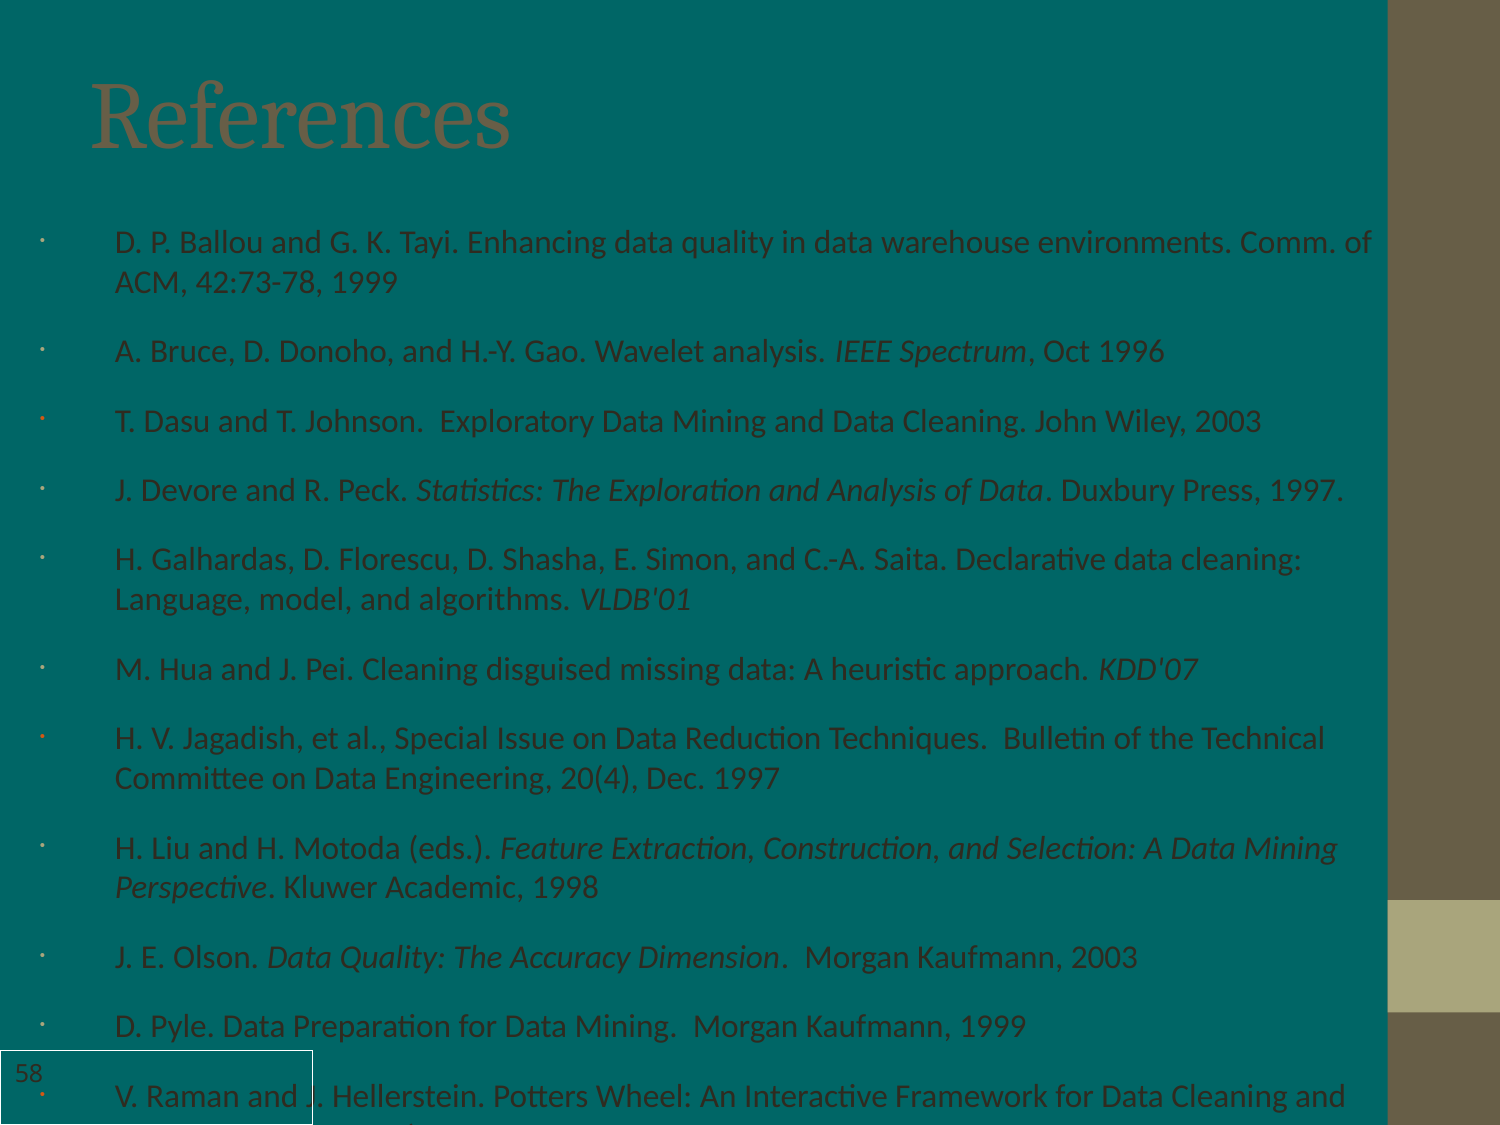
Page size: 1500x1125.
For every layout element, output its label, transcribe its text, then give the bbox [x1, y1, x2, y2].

title References [75, 45, 1325, 212]
slide_number <number> [0, 1050, 313, 1125]
list D. P. Ballou and G. K. Tayi. Enhancing data quality in data warehouse environments. Comm. of ACM, 42:73-78, 1999 A. Bruce, D. Donoho, and H.-Y. Gao. Wavelet analysis. IEEE Spectrum, Oct 1996 T. Dasu and T. Johnson. Exploratory Data Mining and Data Cleaning. John Wiley, 2003 J. Devore and R. Peck. Statistics: The Exploration and Analysis of Data. Duxbury Press, 1997. H. Galhardas, D. Florescu, D. Shasha, E. Simon, and C.-A. Saita. Declarative data cleaning: Language, model, and algorithms. VLDB'01 M. Hua and J. Pei. Cleaning disguised missing data: A heuristic approach. KDD'07 H. V. Jagadish, et al., Special Issue on Data Reduction Techniques. Bulletin of the Technical Committee on Data Engineering, 20(4), Dec. 1997 H. Liu and H. Motoda (eds.). Feature Extraction, Construction, and Selection: A Data Mining Perspective. Kluwer Academic, 1998 J. E. Olson. Data Quality: The Accuracy Dimension. Morgan Kaufmann, 2003 D. Pyle. Data Preparation for Data Mining. Morgan Kaufmann, 1999 V. Raman and J. Hellerstein. Potters Wheel: An Interactive Framework for Data Cleaning and Transformation, VLDB’2001 T. Redman. Data Quality: The Field Guide. Digital Press (Elsevier), 2001 R. Wang, V. Storey, and C. Firth. A framework for analysis of data quality research. IEEE Trans. Knowledge and Data Engineering, 7:623-640, 1995 [24, 212, 1463, 1088]
